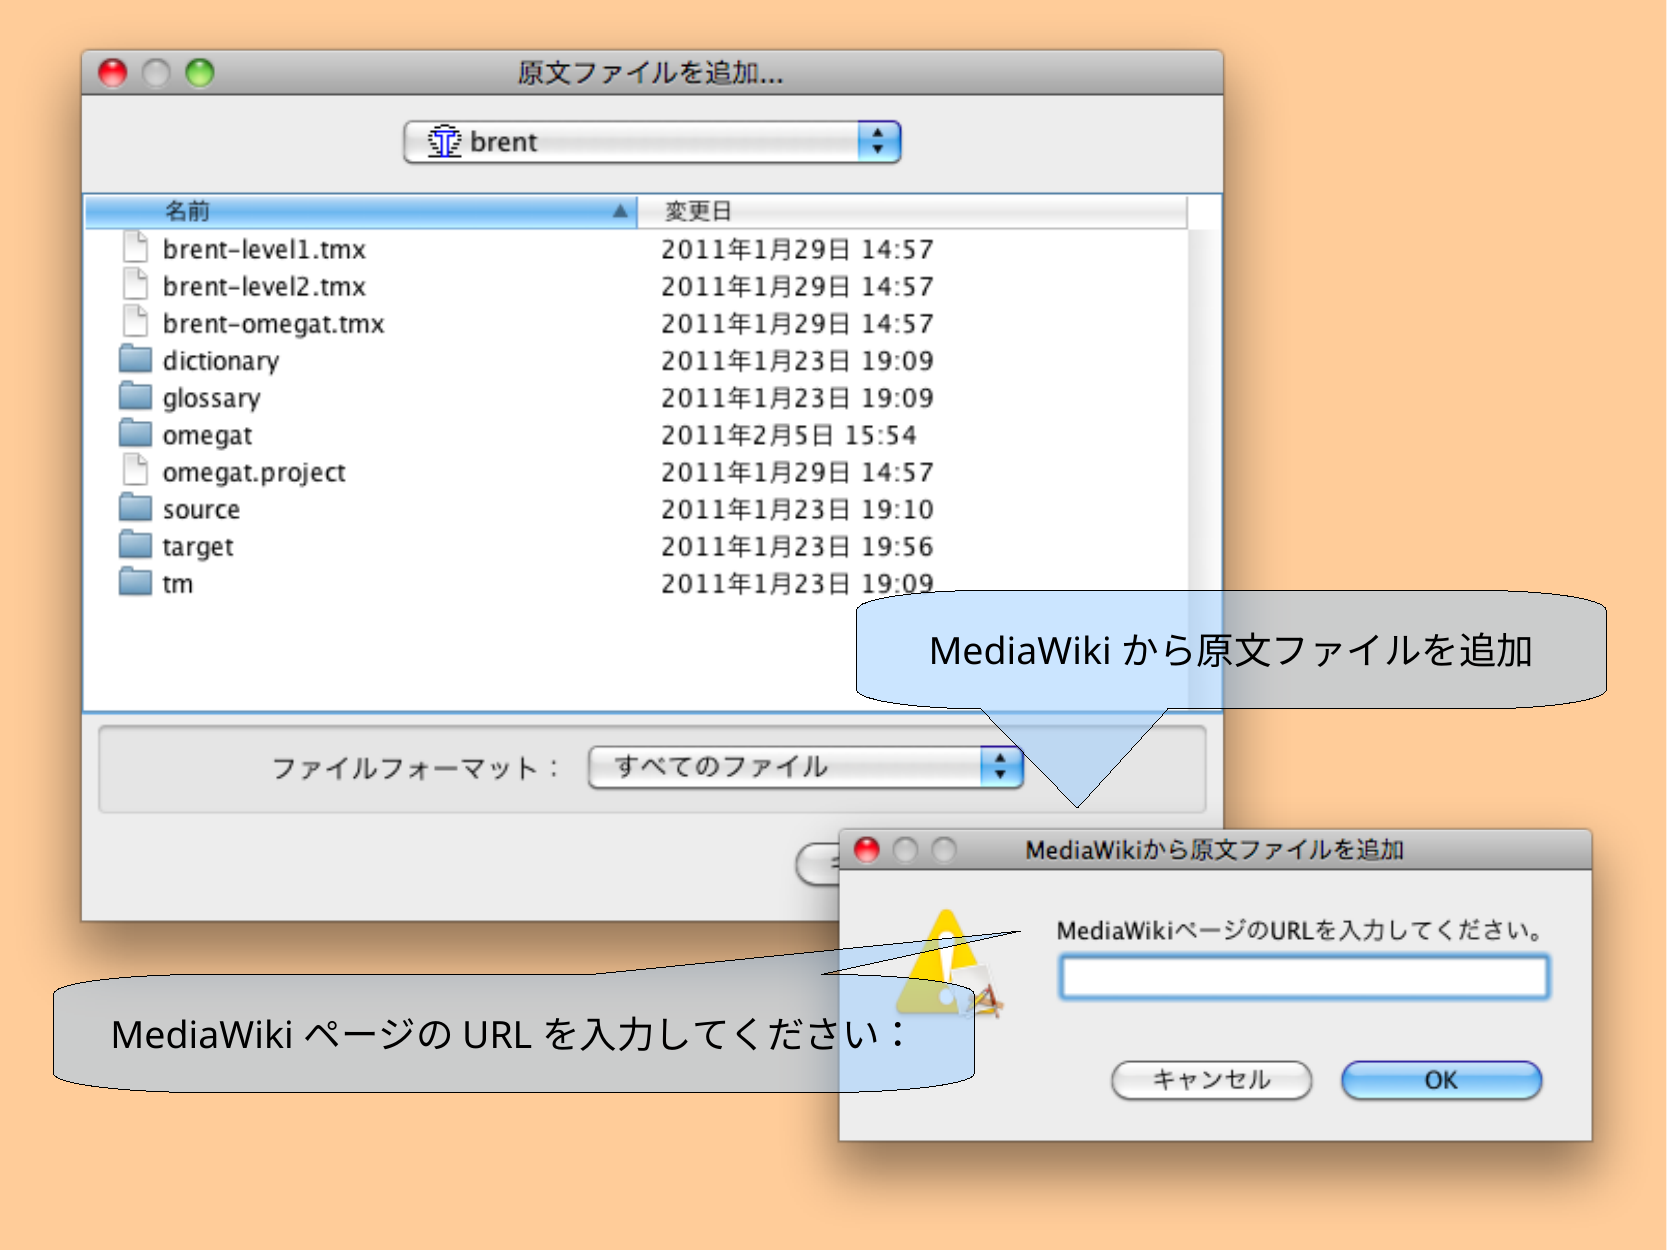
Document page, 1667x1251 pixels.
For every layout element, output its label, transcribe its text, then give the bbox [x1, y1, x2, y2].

text_box MediaWiki ページの URL を入力してください： [53, 931, 1021, 1093]
text_box MediaWiki から原文ファイルを追加 [856, 590, 1607, 808]
picture [0, 0, 1666, 1244]
